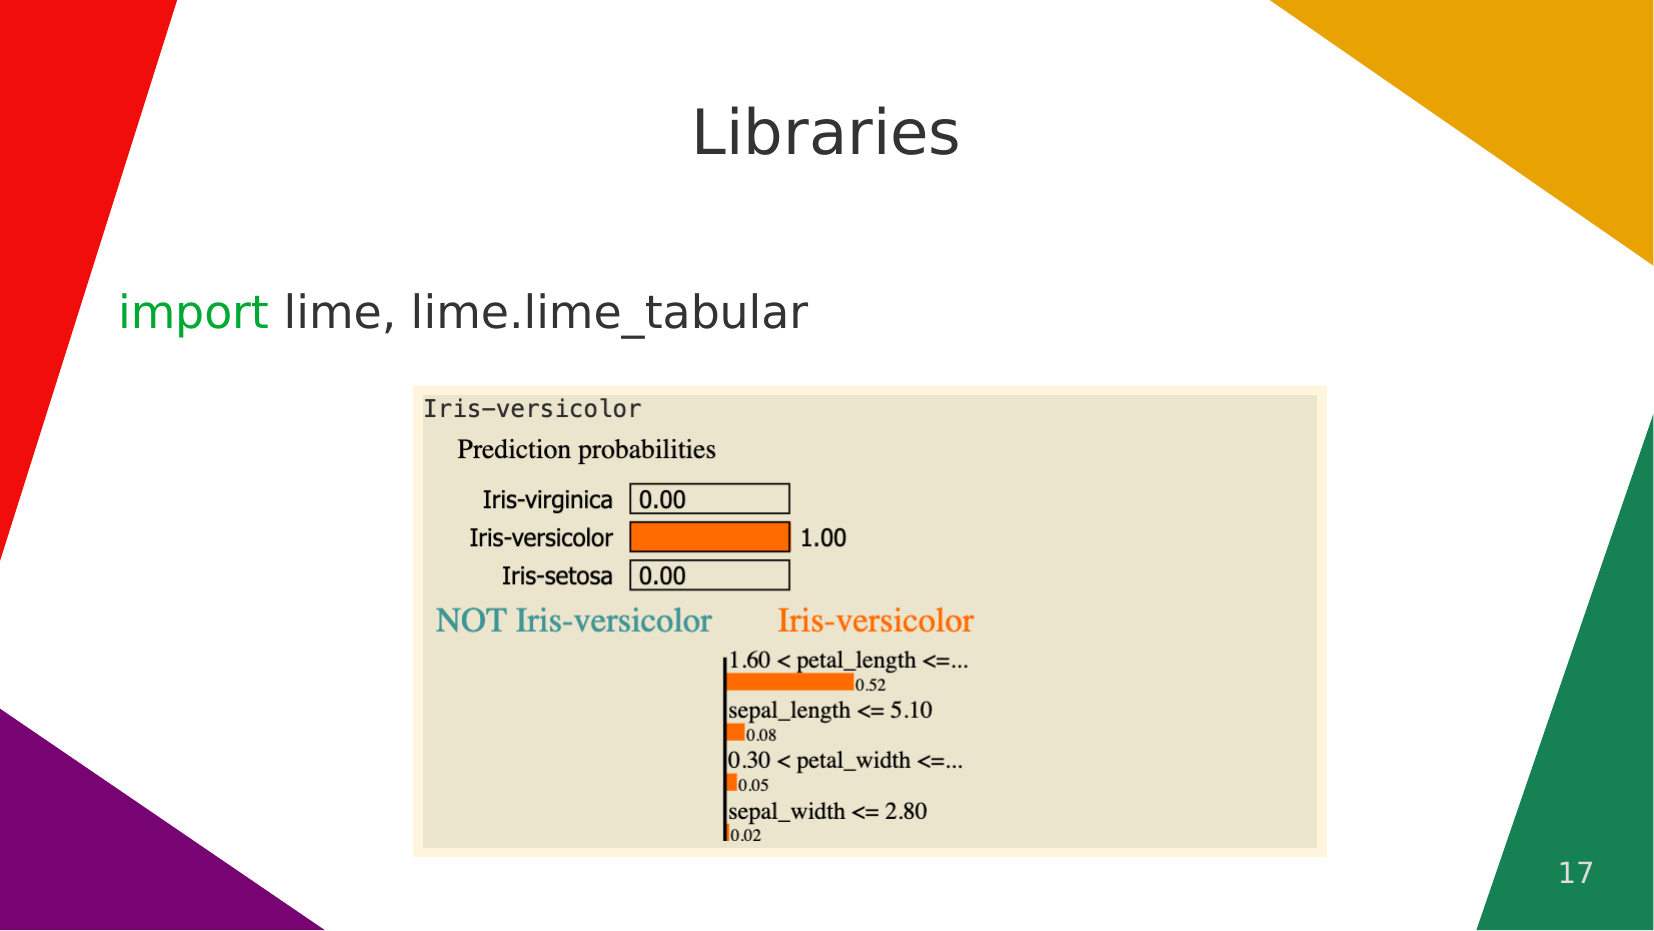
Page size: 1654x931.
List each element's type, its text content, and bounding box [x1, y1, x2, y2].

title Libraries [118, 59, 1536, 207]
title import lime, lime.lime_tabular [118, 265, 1536, 414]
picture [413, 386, 1327, 857]
